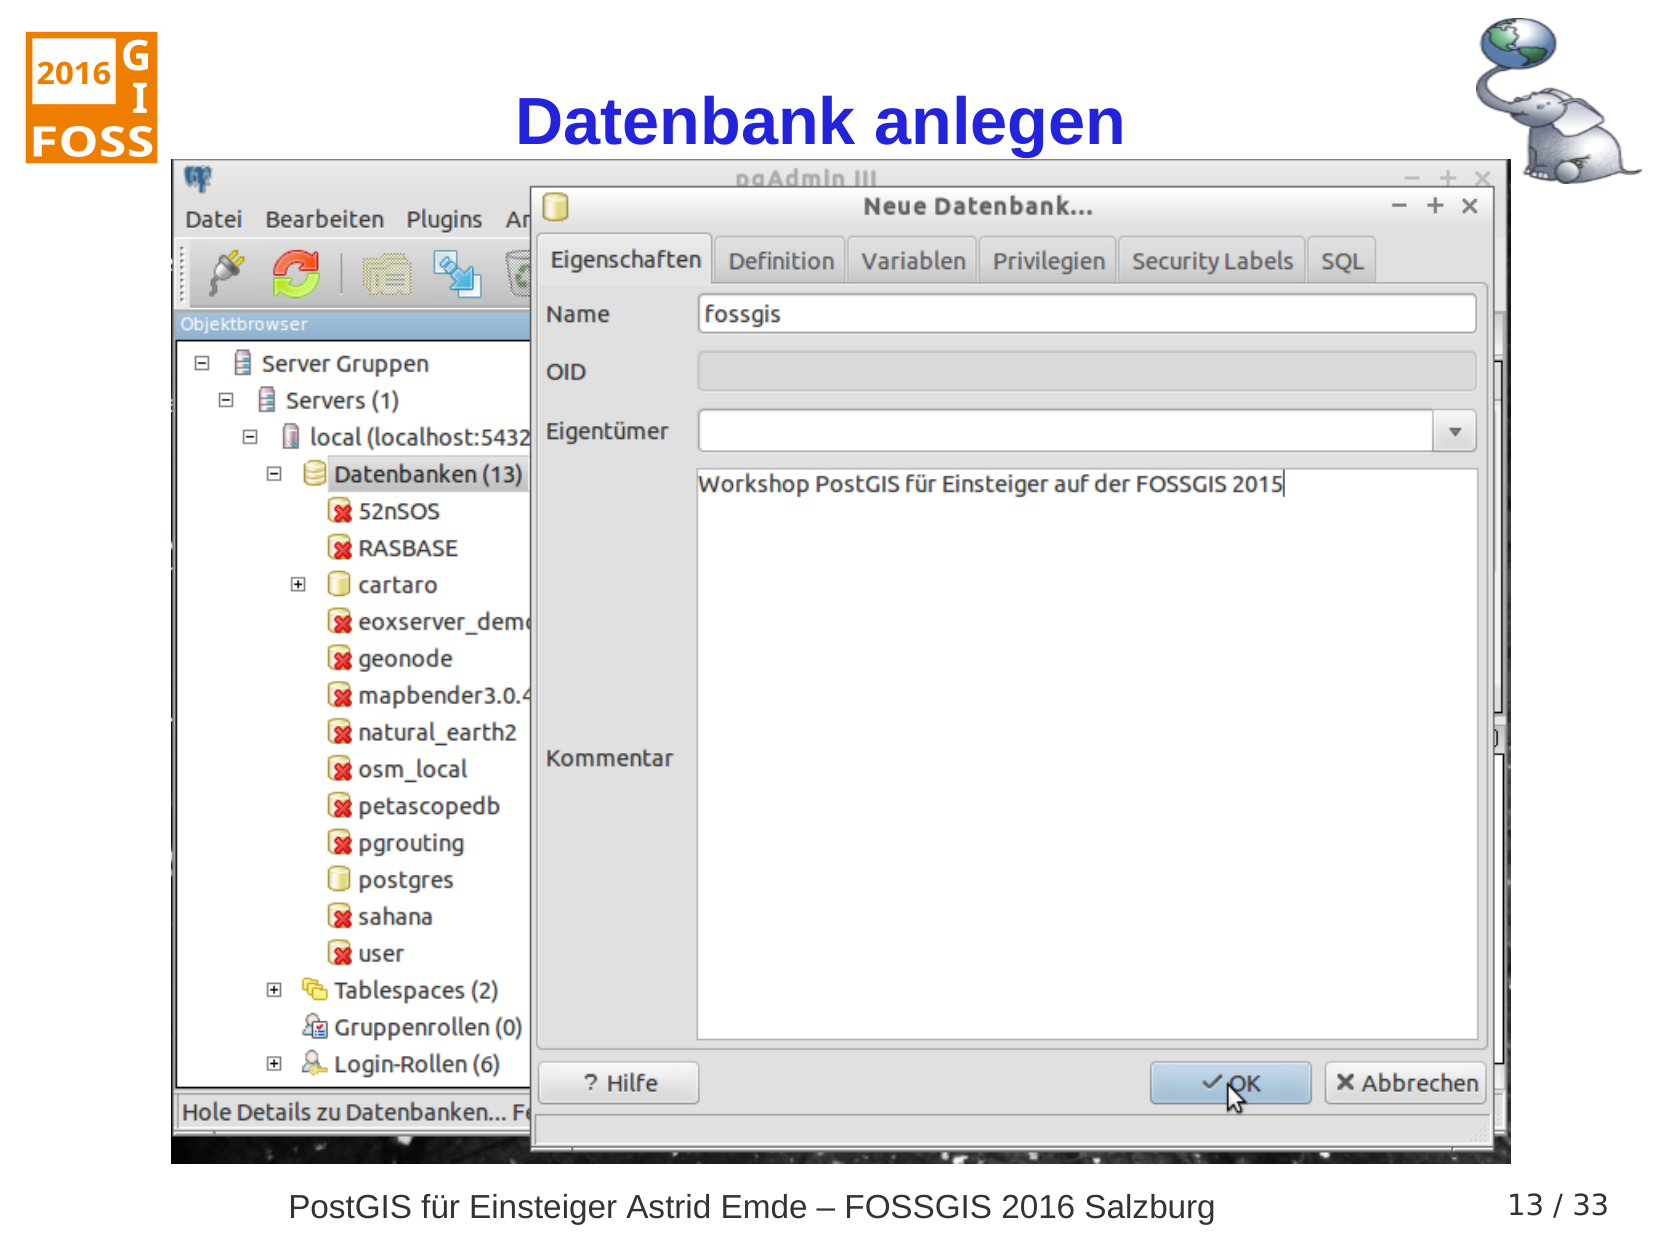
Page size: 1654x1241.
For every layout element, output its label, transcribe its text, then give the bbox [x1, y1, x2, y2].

picture [171, 159, 1511, 1164]
picture [17, 23, 166, 172]
title Datenbank anlegen [76, 47, 1565, 195]
picture [1476, 18, 1642, 184]
